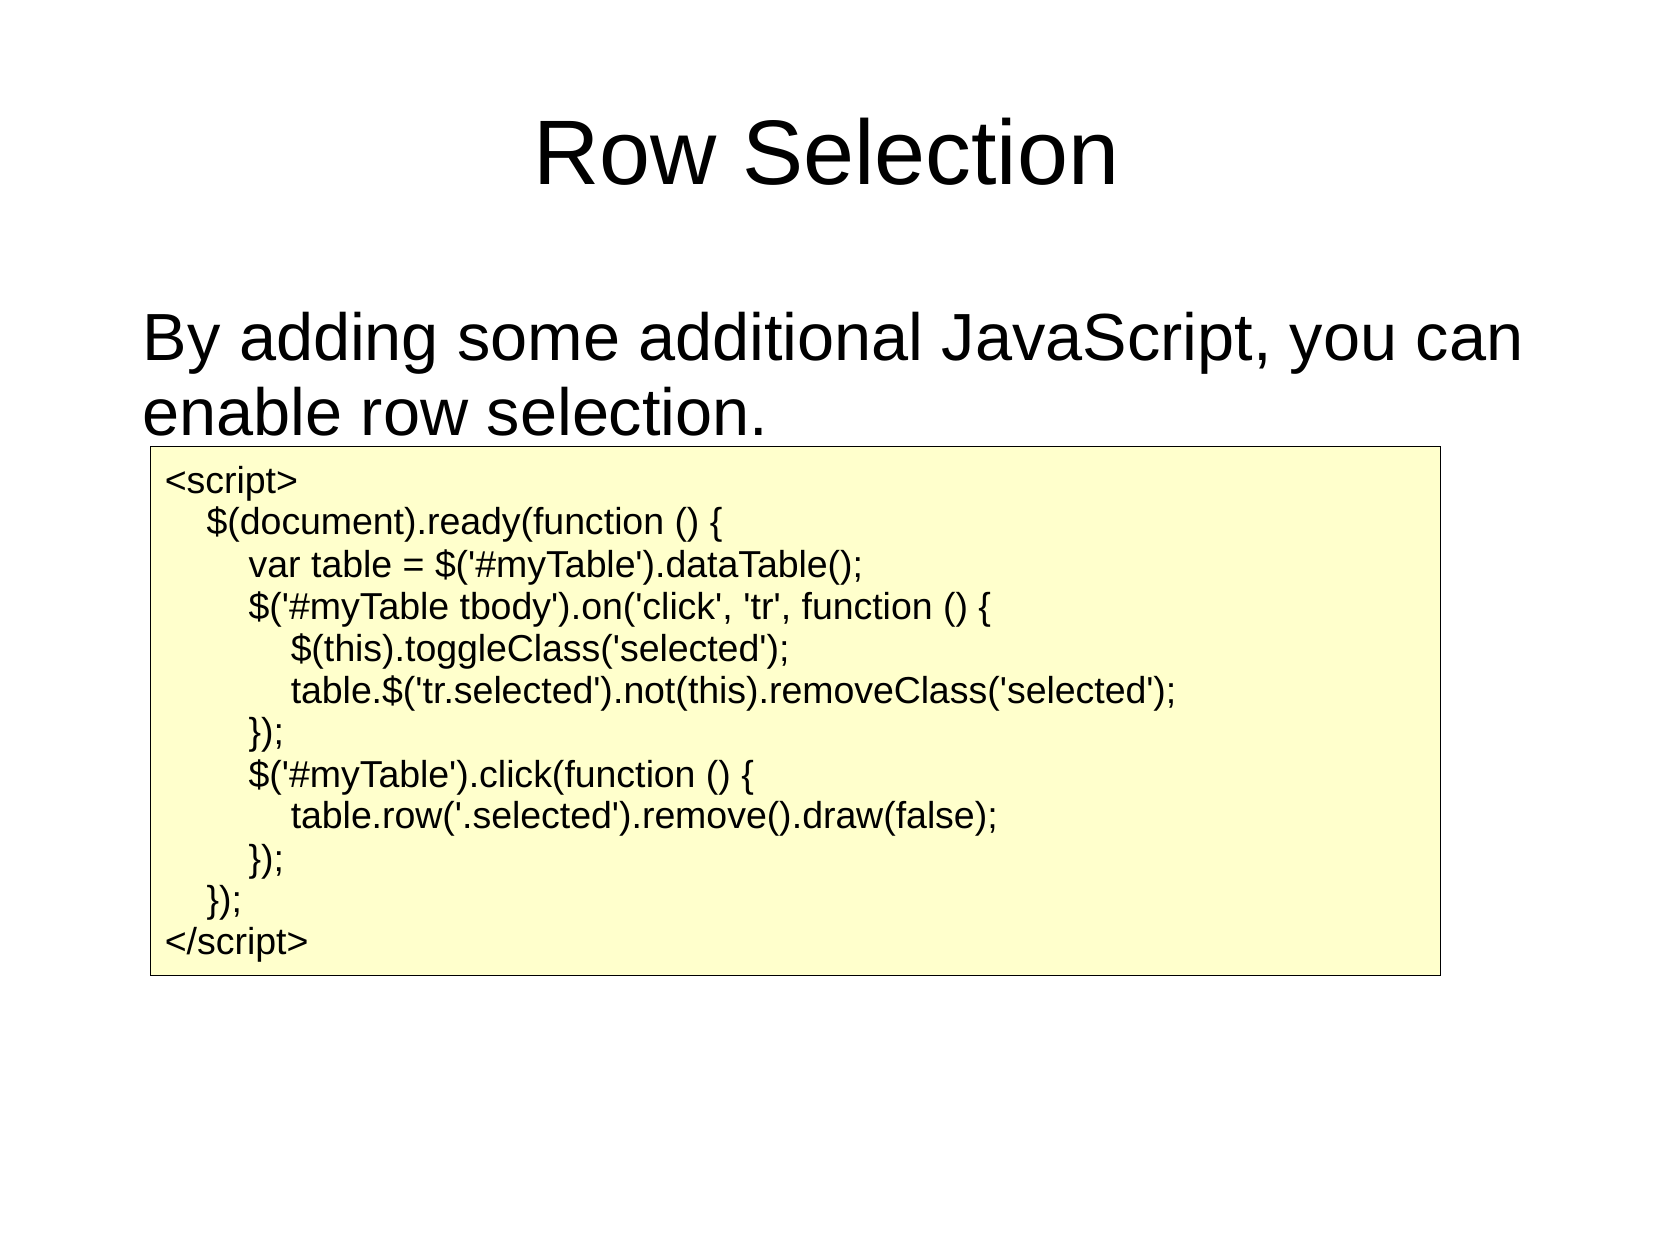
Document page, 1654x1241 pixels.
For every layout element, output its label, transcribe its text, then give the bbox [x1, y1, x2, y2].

text_box <script> $(document).ready(function () { var table = $('#myTable').dataTable(); $('#myTable tbody').on('click', 'tr', function () { $(this).toggleClass('selected'); table.$('tr.selected').not(this).removeClass('selected'); }); $('#myTable').click(function () { table.row('.selected').remove().draw(false); }); }); </script> [150, 446, 1441, 976]
title Row Selection [82, 49, 1571, 257]
list By adding some additional JavaScript, you can enable row selection. [71, 300, 1561, 586]
